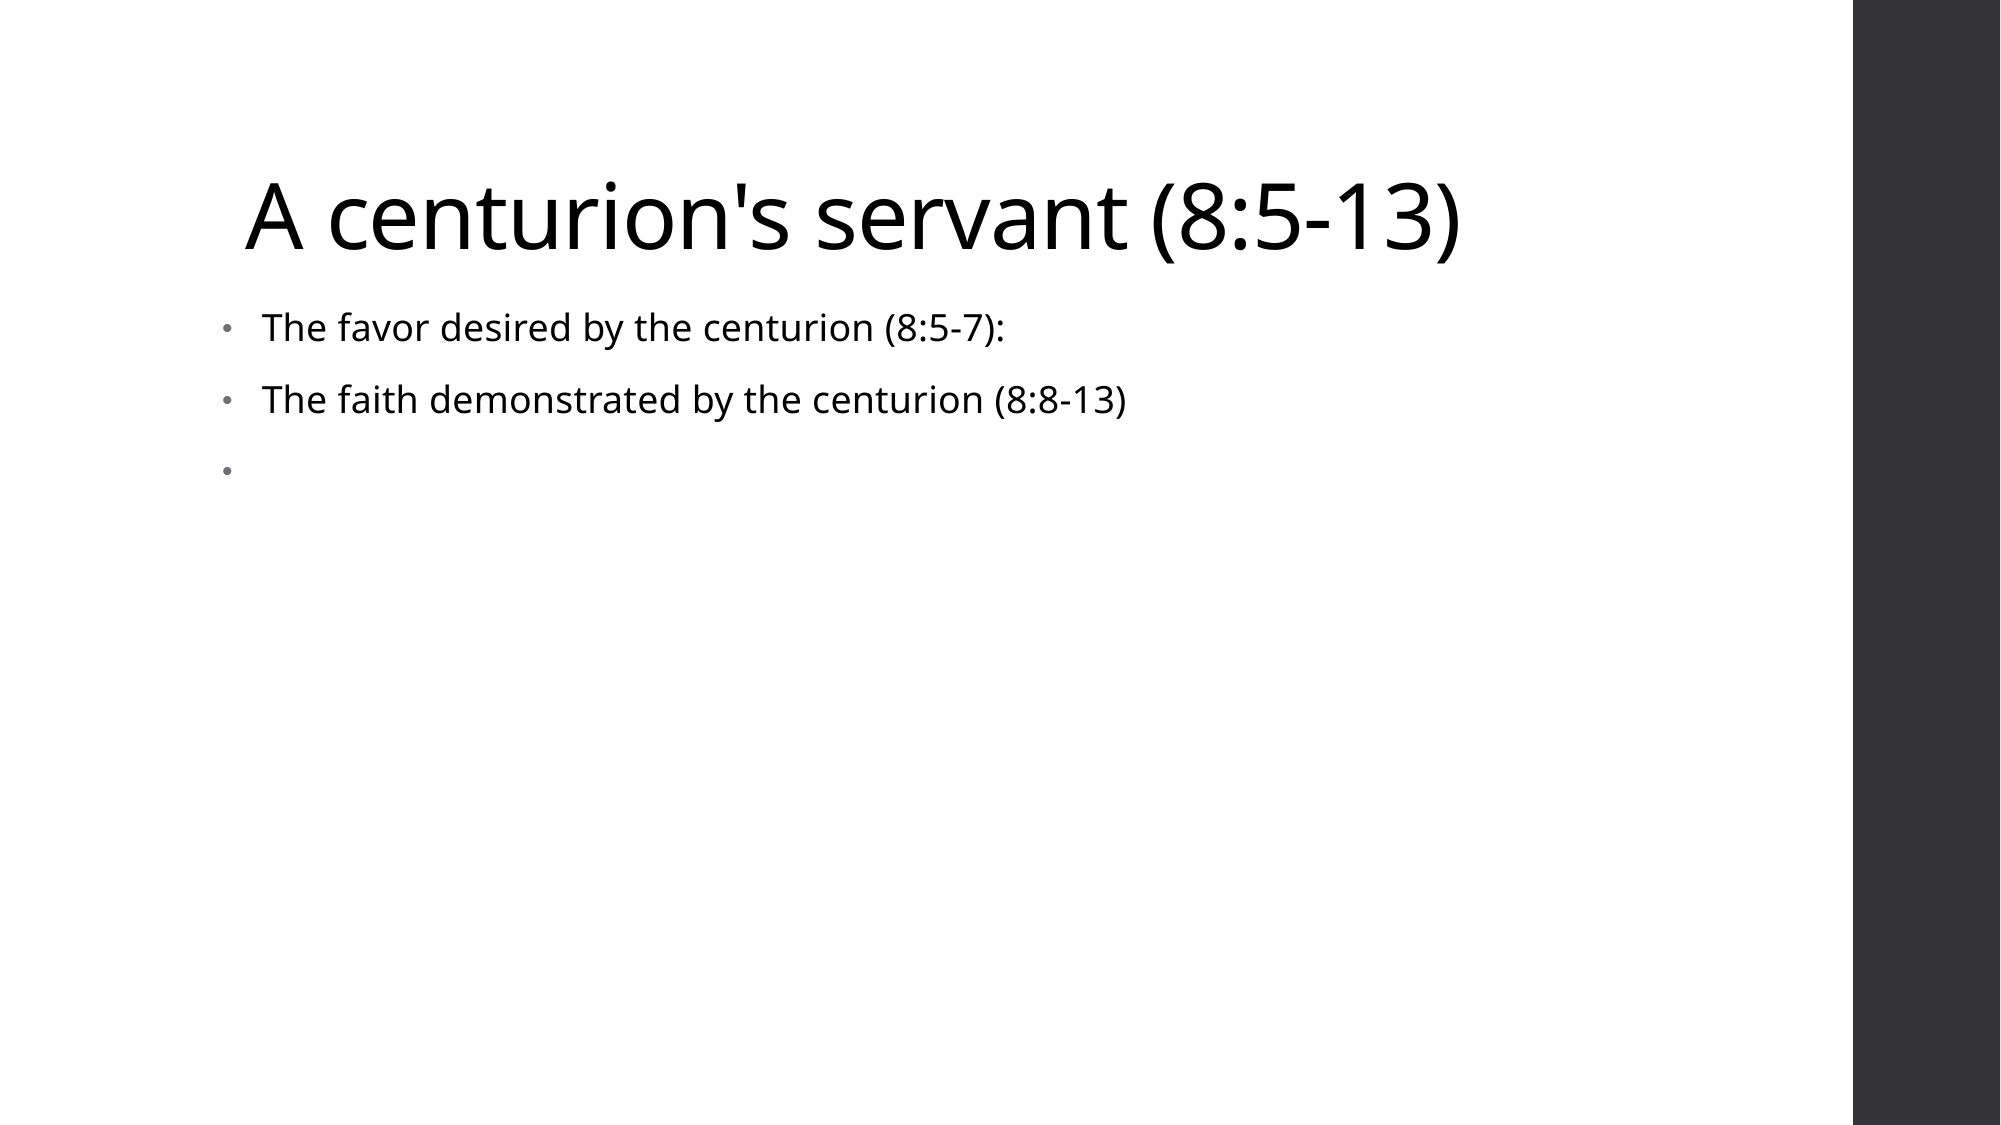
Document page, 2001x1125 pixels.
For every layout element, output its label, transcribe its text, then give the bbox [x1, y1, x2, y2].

title A centurion's servant (8:5-13) [206, 60, 1797, 278]
list The favor desired by the centurion (8:5-7): The faith demonstrated by the centurion (8:8-13) [206, 299, 1617, 1014]
